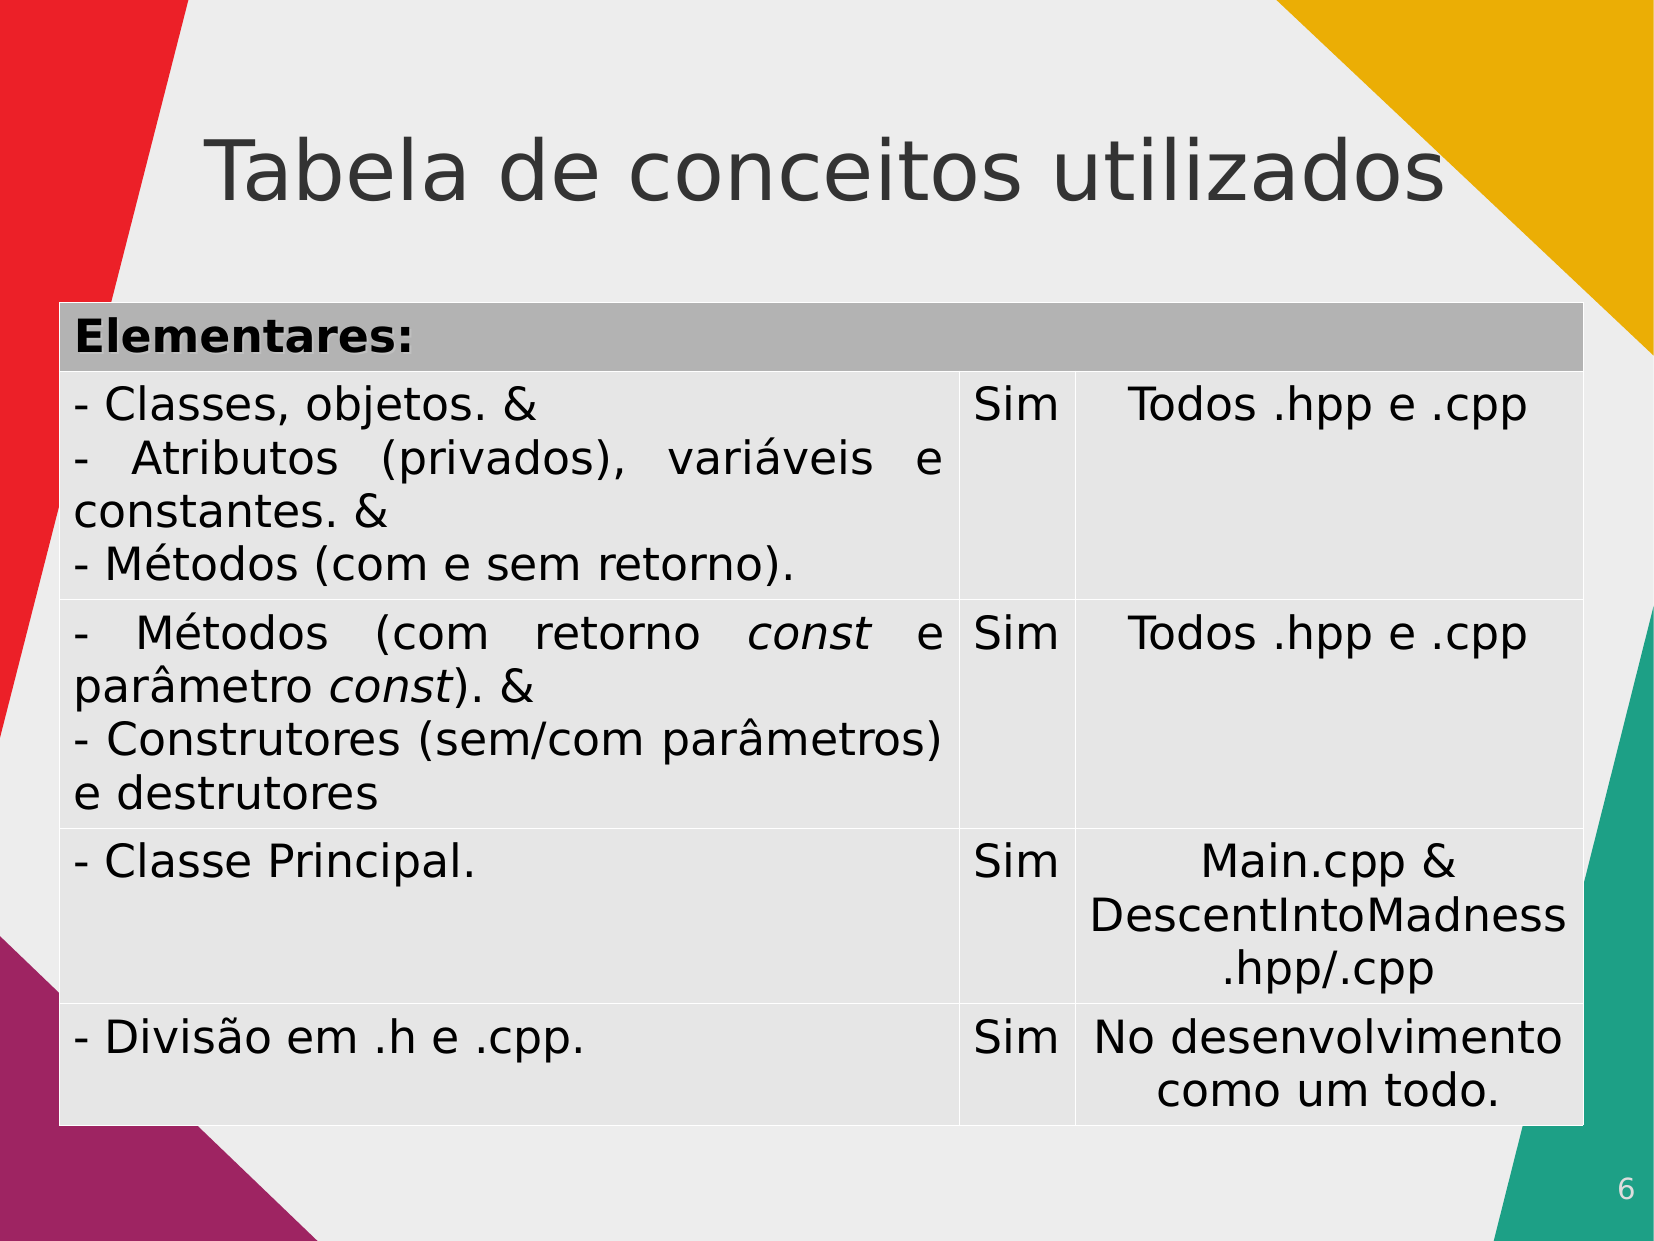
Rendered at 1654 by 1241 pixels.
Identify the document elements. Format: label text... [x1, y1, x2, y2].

table_cell Todos .hpp e .cpp [1076, 600, 1583, 828]
title Tabela de conceitos utilizados [114, 73, 1539, 271]
table_cell Todos .hpp e .cpp [1076, 372, 1583, 599]
table_header Elementares: [60, 303, 1583, 371]
table_cell Main.cpp & DescentIntoMadness.hpp/.cpp [1076, 829, 1583, 1003]
table_cell - Classes, objetos. & - Atributos (privados), variáveis e constantes. & - Métodos (com e sem retorno). [60, 372, 959, 599]
table_cell Sim [960, 1004, 1075, 1125]
table_cell - Divisão em .h e .cpp. [60, 1004, 959, 1125]
table_cell - Métodos (com retorno const e parâmetro const). & - Construtores (sem/com parâmetros) e destrutores [60, 600, 959, 828]
table_cell No desenvolvimento como um todo. [1076, 1004, 1583, 1125]
table_cell Sim [960, 600, 1075, 828]
table_cell - Classe Principal. [60, 829, 959, 1003]
table_cell Sim [960, 829, 1075, 1003]
table_cell Sim [960, 372, 1075, 599]
